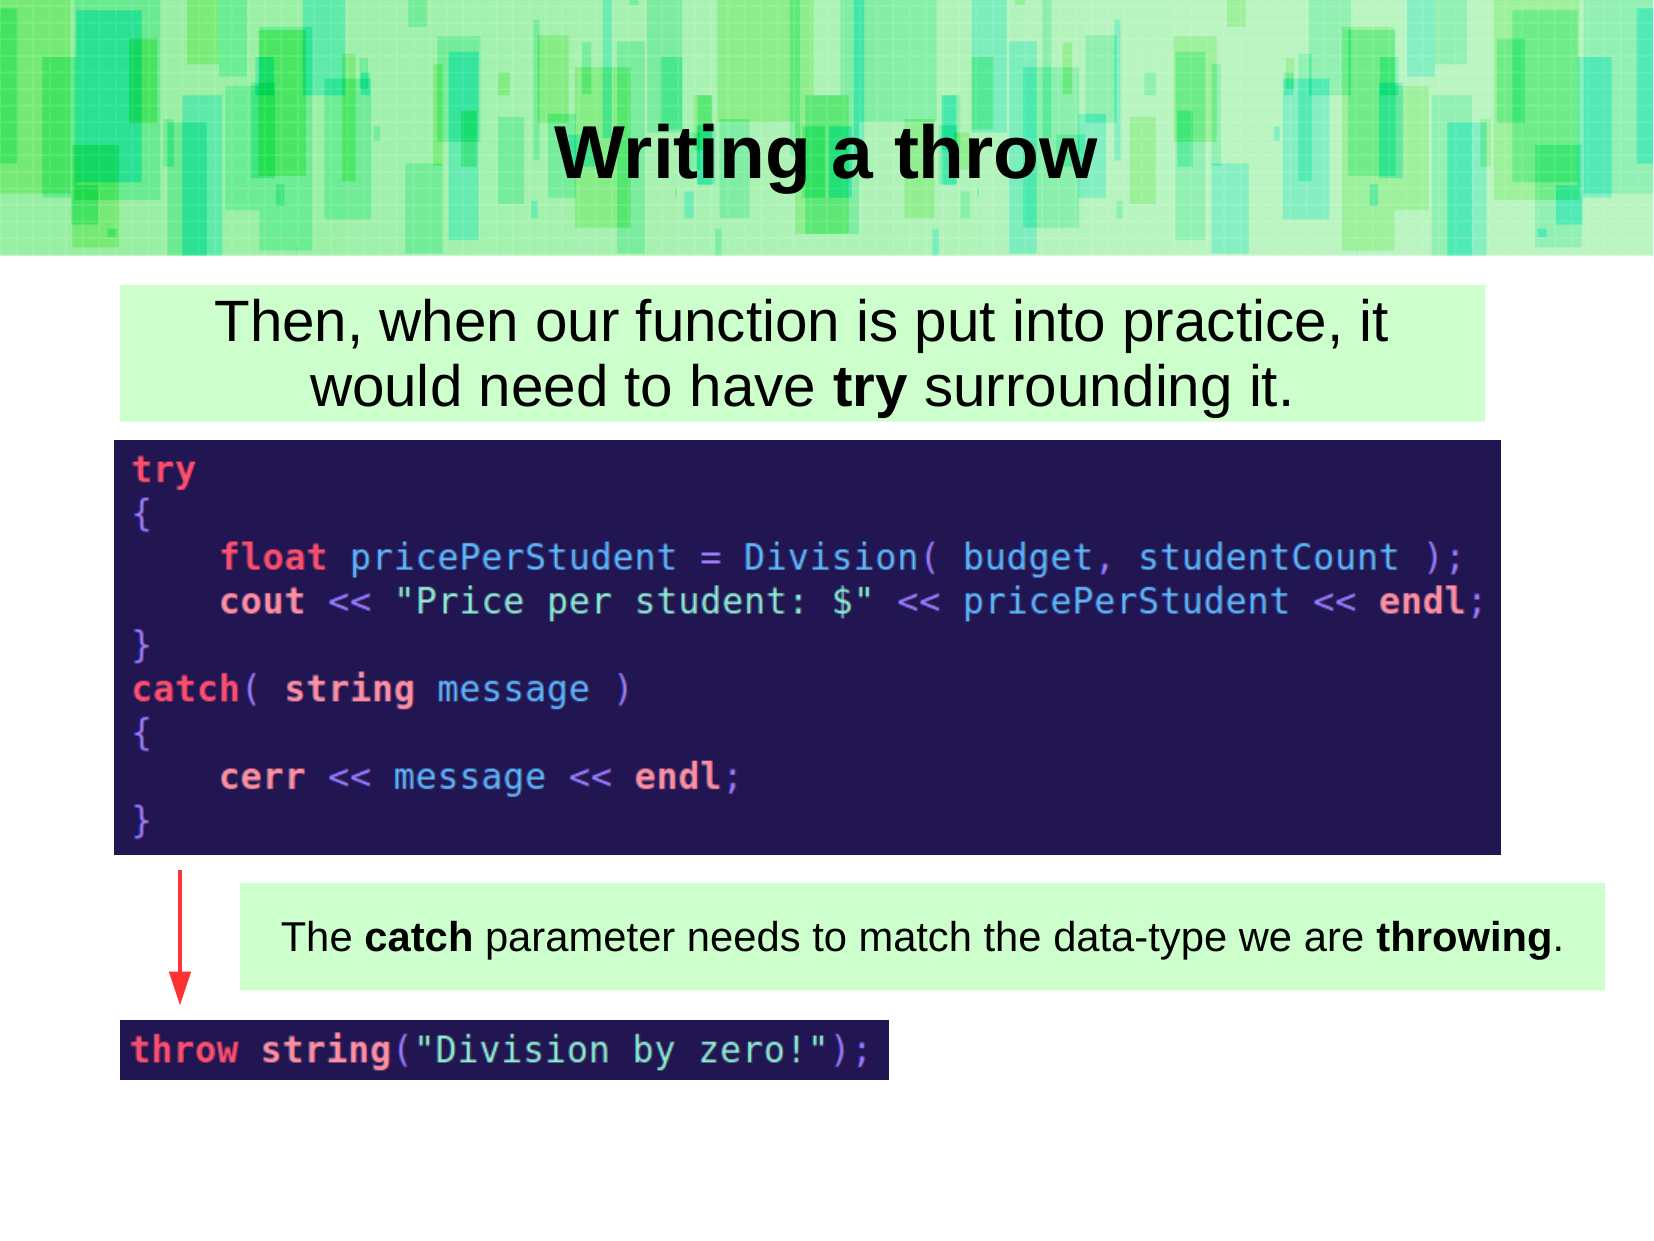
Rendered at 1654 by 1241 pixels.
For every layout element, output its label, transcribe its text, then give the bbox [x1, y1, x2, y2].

text_box Then, when our function is put into practice, it would need to have try surrounding it. [120, 285, 1486, 422]
text_box The catch parameter needs to match the data-type we are throwing. [240, 882, 1606, 991]
title Writing a throw [82, 49, 1571, 257]
picture [0, 0, 1654, 1241]
